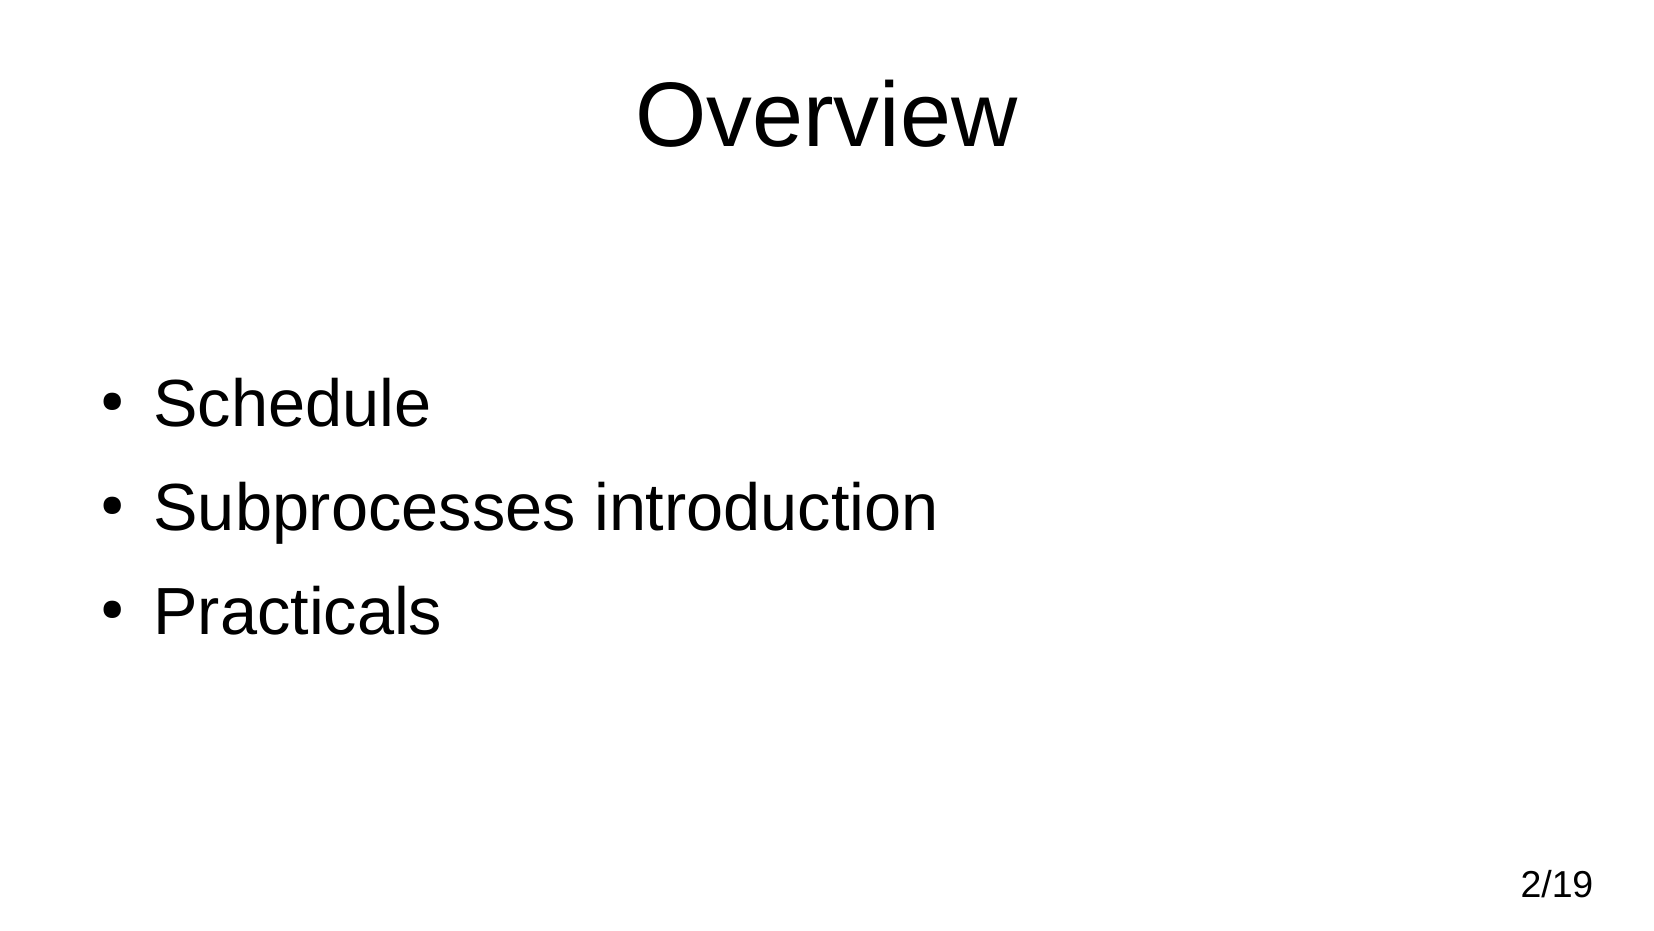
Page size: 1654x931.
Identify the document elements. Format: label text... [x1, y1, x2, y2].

text_box <number>/19 [1505, 856, 1625, 931]
title Overview [82, 37, 1571, 193]
list Schedule Subprocesses introduction Practicals [82, 217, 1571, 798]
